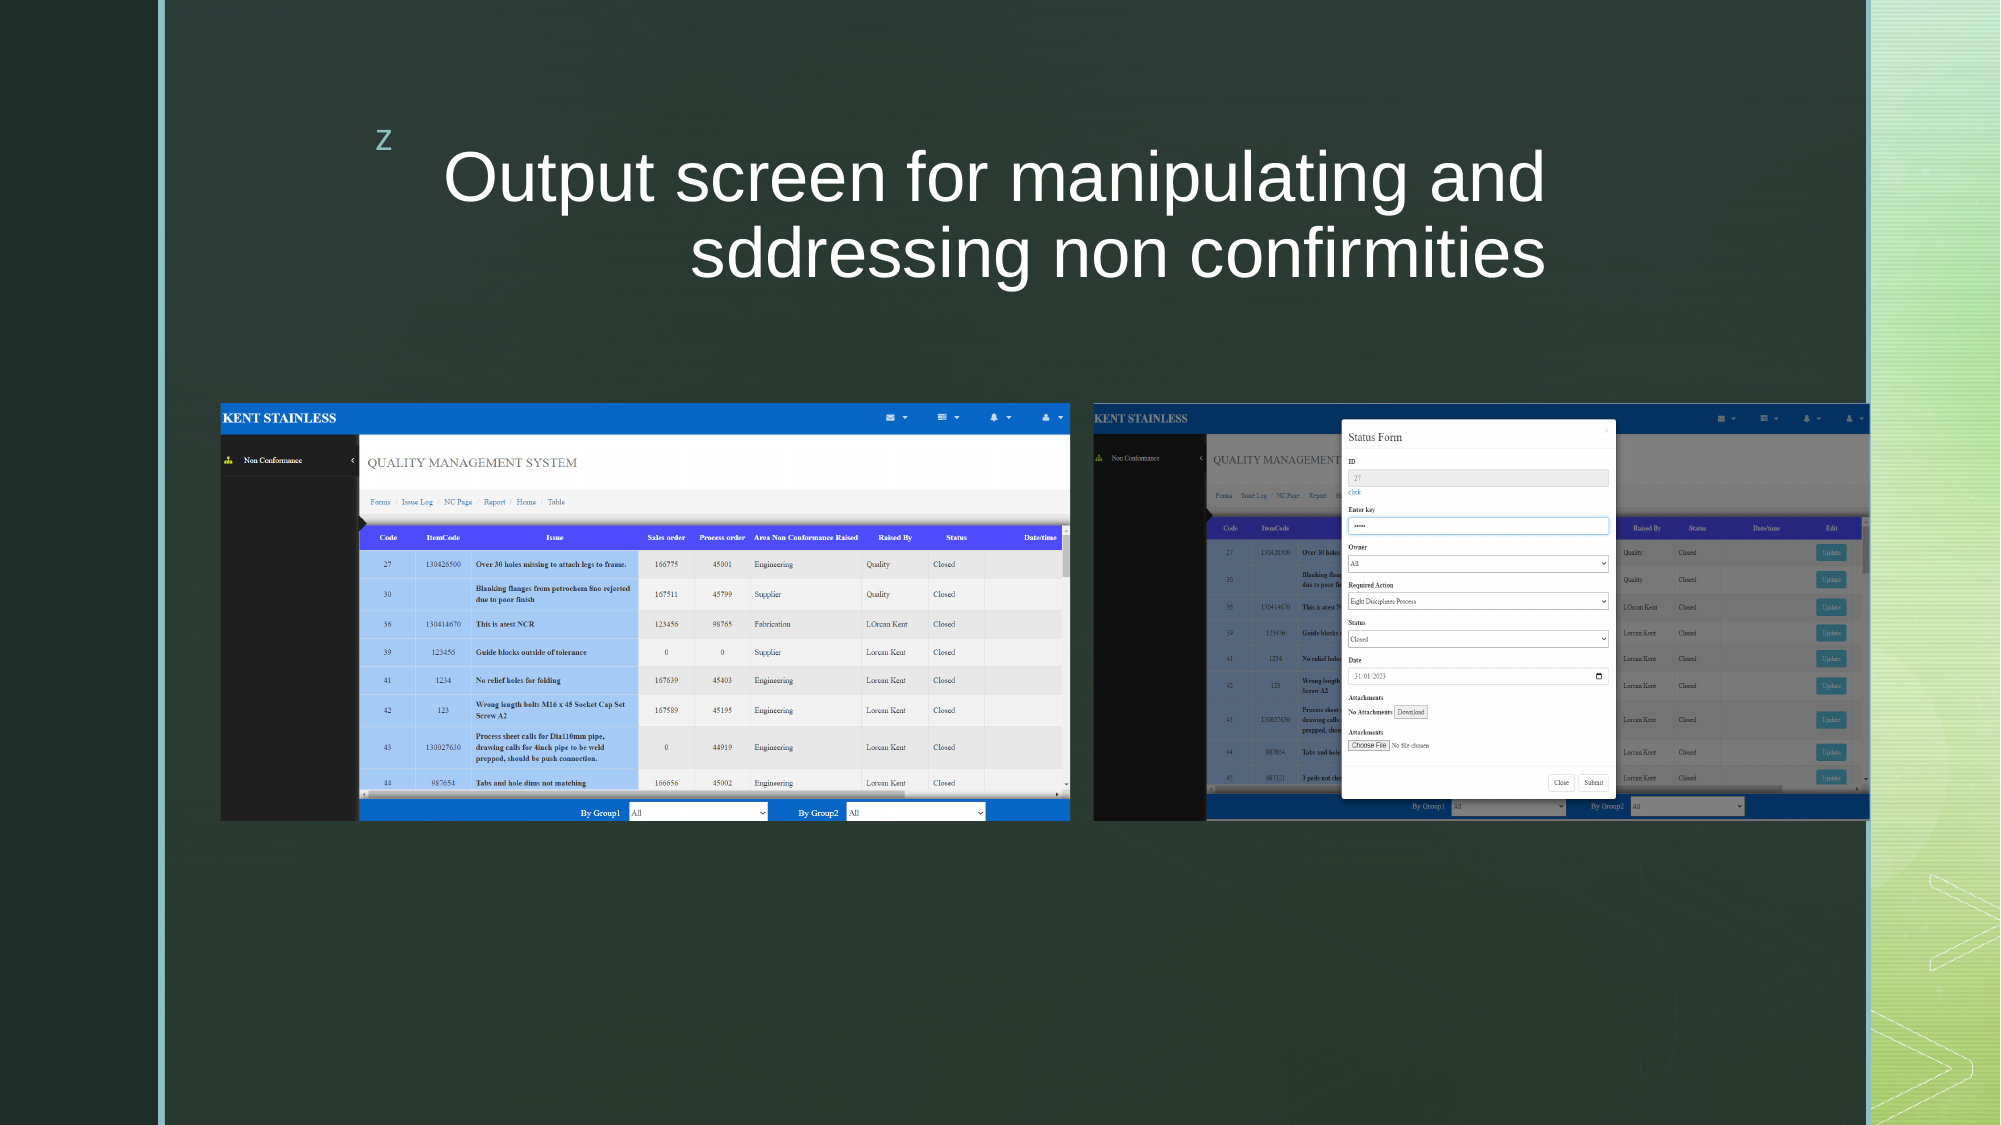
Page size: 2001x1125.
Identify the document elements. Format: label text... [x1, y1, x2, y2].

picture [220, 403, 1071, 821]
picture [1093, 403, 1870, 821]
title Output screen for manipulating and sddressing non confirmities [428, 132, 1734, 310]
